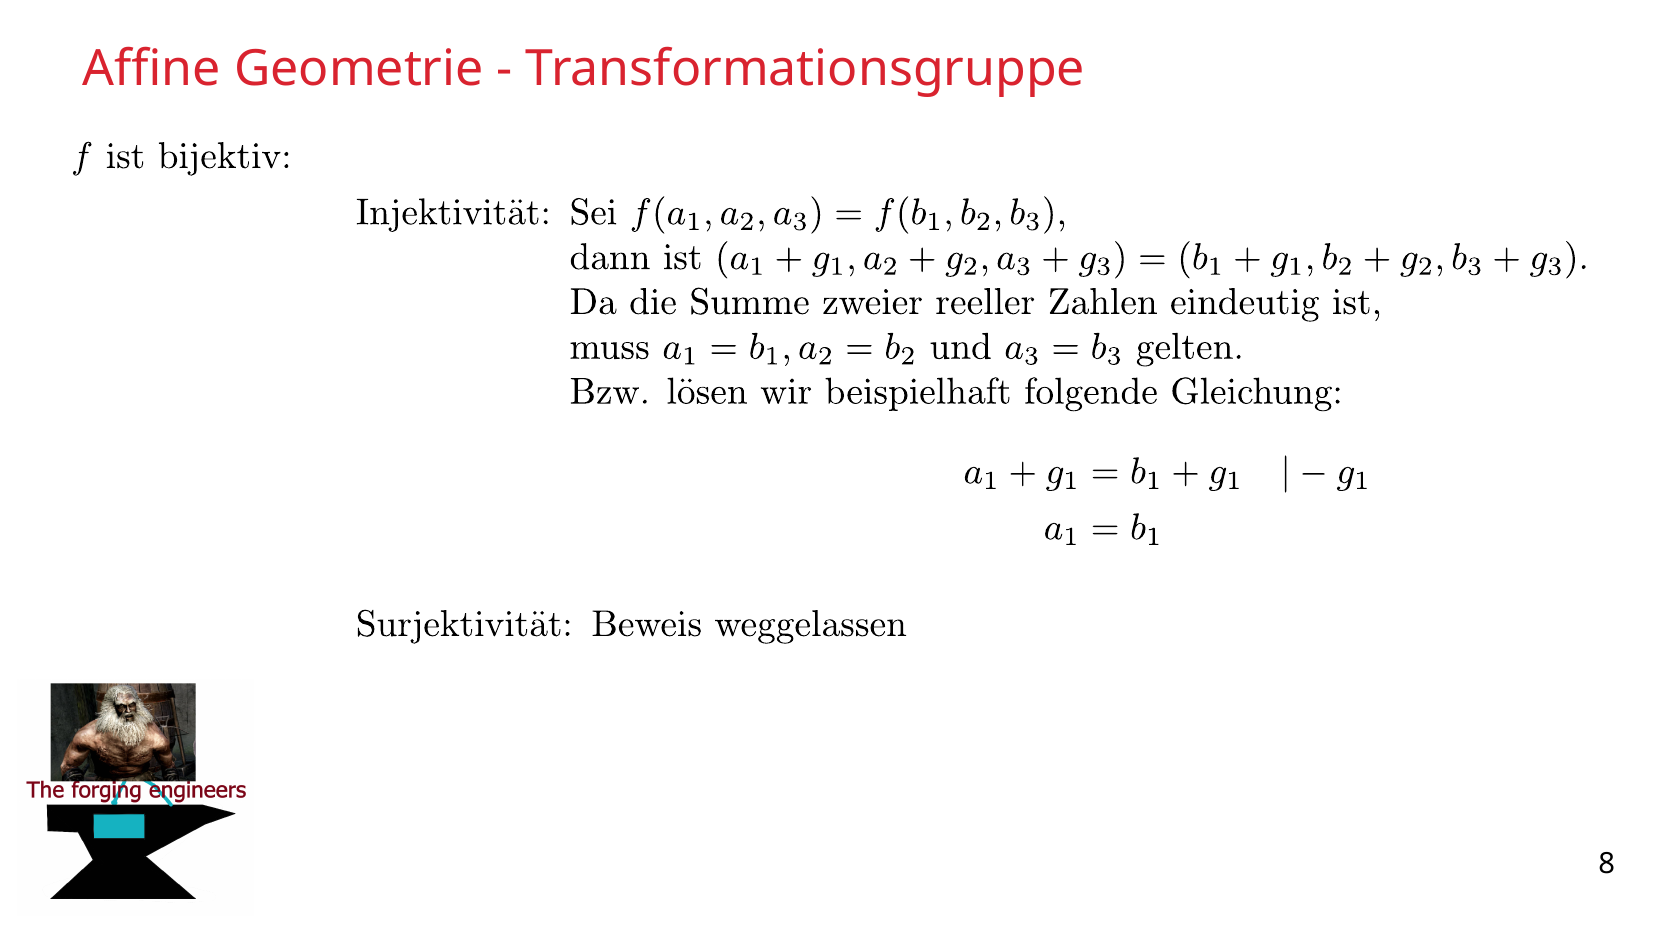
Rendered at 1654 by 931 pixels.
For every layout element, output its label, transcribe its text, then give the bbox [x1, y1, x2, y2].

title Affine Geometrie - Transformationsgruppe [82, 37, 1571, 95]
picture [354, 194, 1588, 547]
picture [354, 608, 908, 646]
picture [70, 141, 289, 176]
picture [17, 679, 254, 916]
